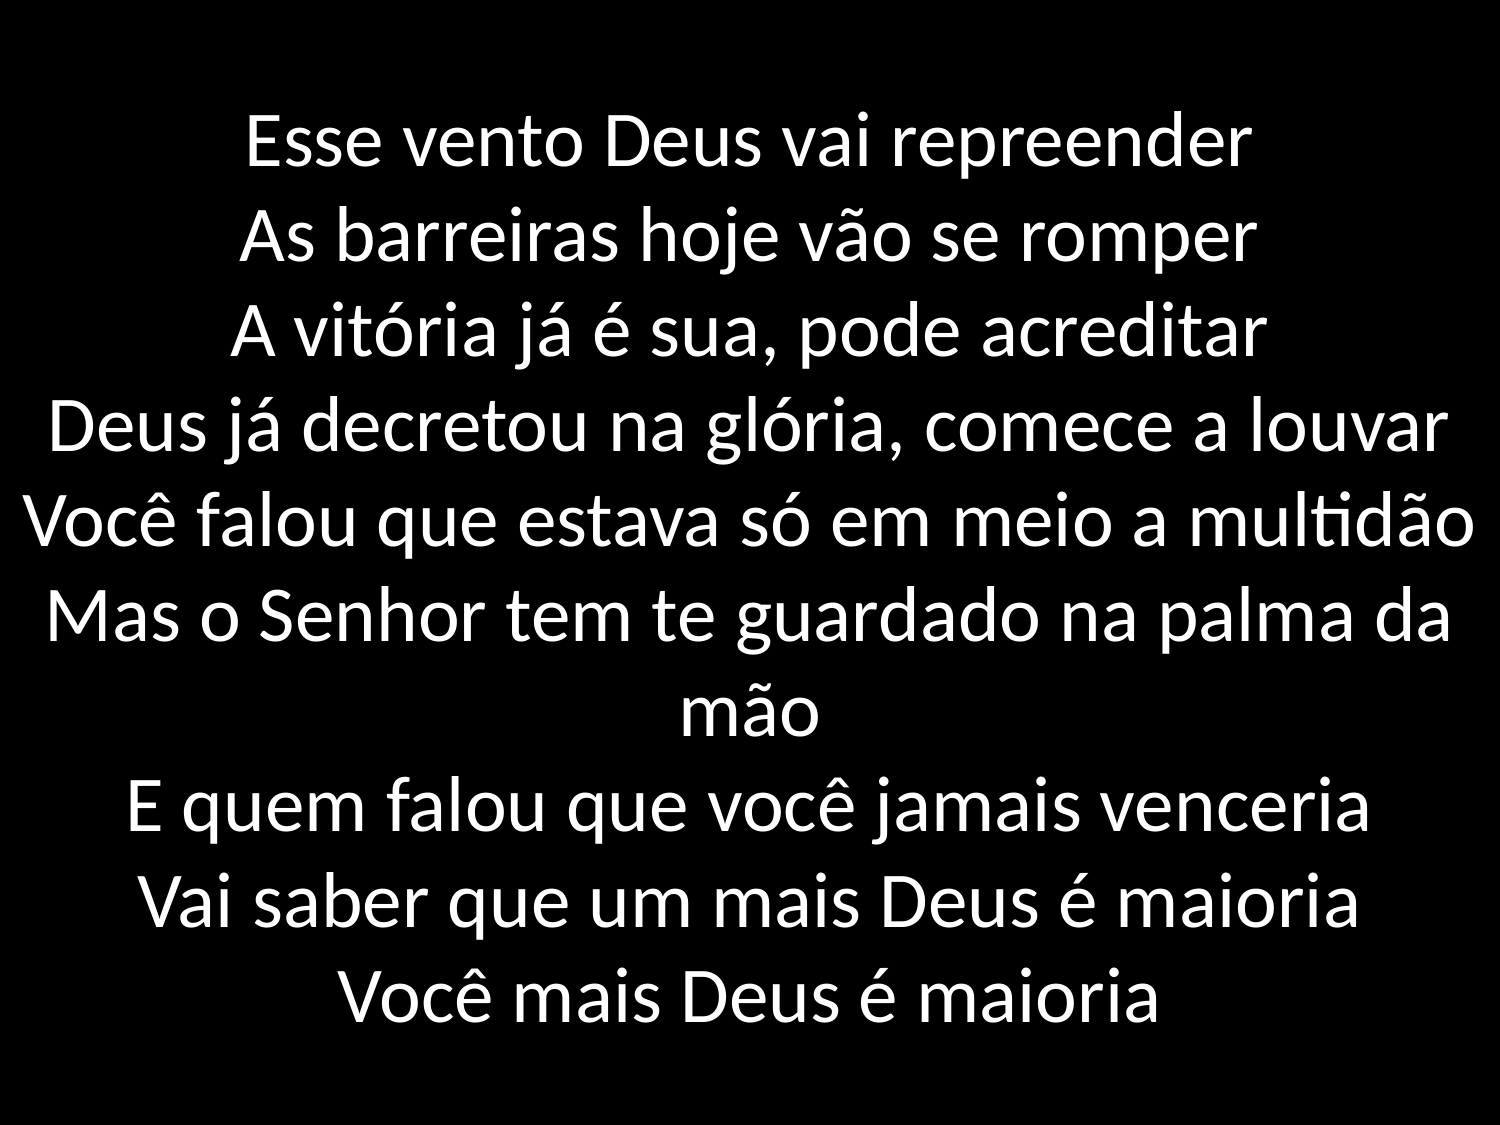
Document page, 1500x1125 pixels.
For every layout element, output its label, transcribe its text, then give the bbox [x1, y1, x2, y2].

title Esse vento Deus vai repreender As barreiras hoje vão se romper A vitória já é sua, pode acreditar Deus já decretou na glória, comece a louvar Você falou que estava só em meio a multidão Mas o Senhor tem te guardado na palma da mão E quem falou que você jamais venceria Vai saber que um mais Deus é maioria Você mais Deus é maioria [0, 0, 1500, 1125]
